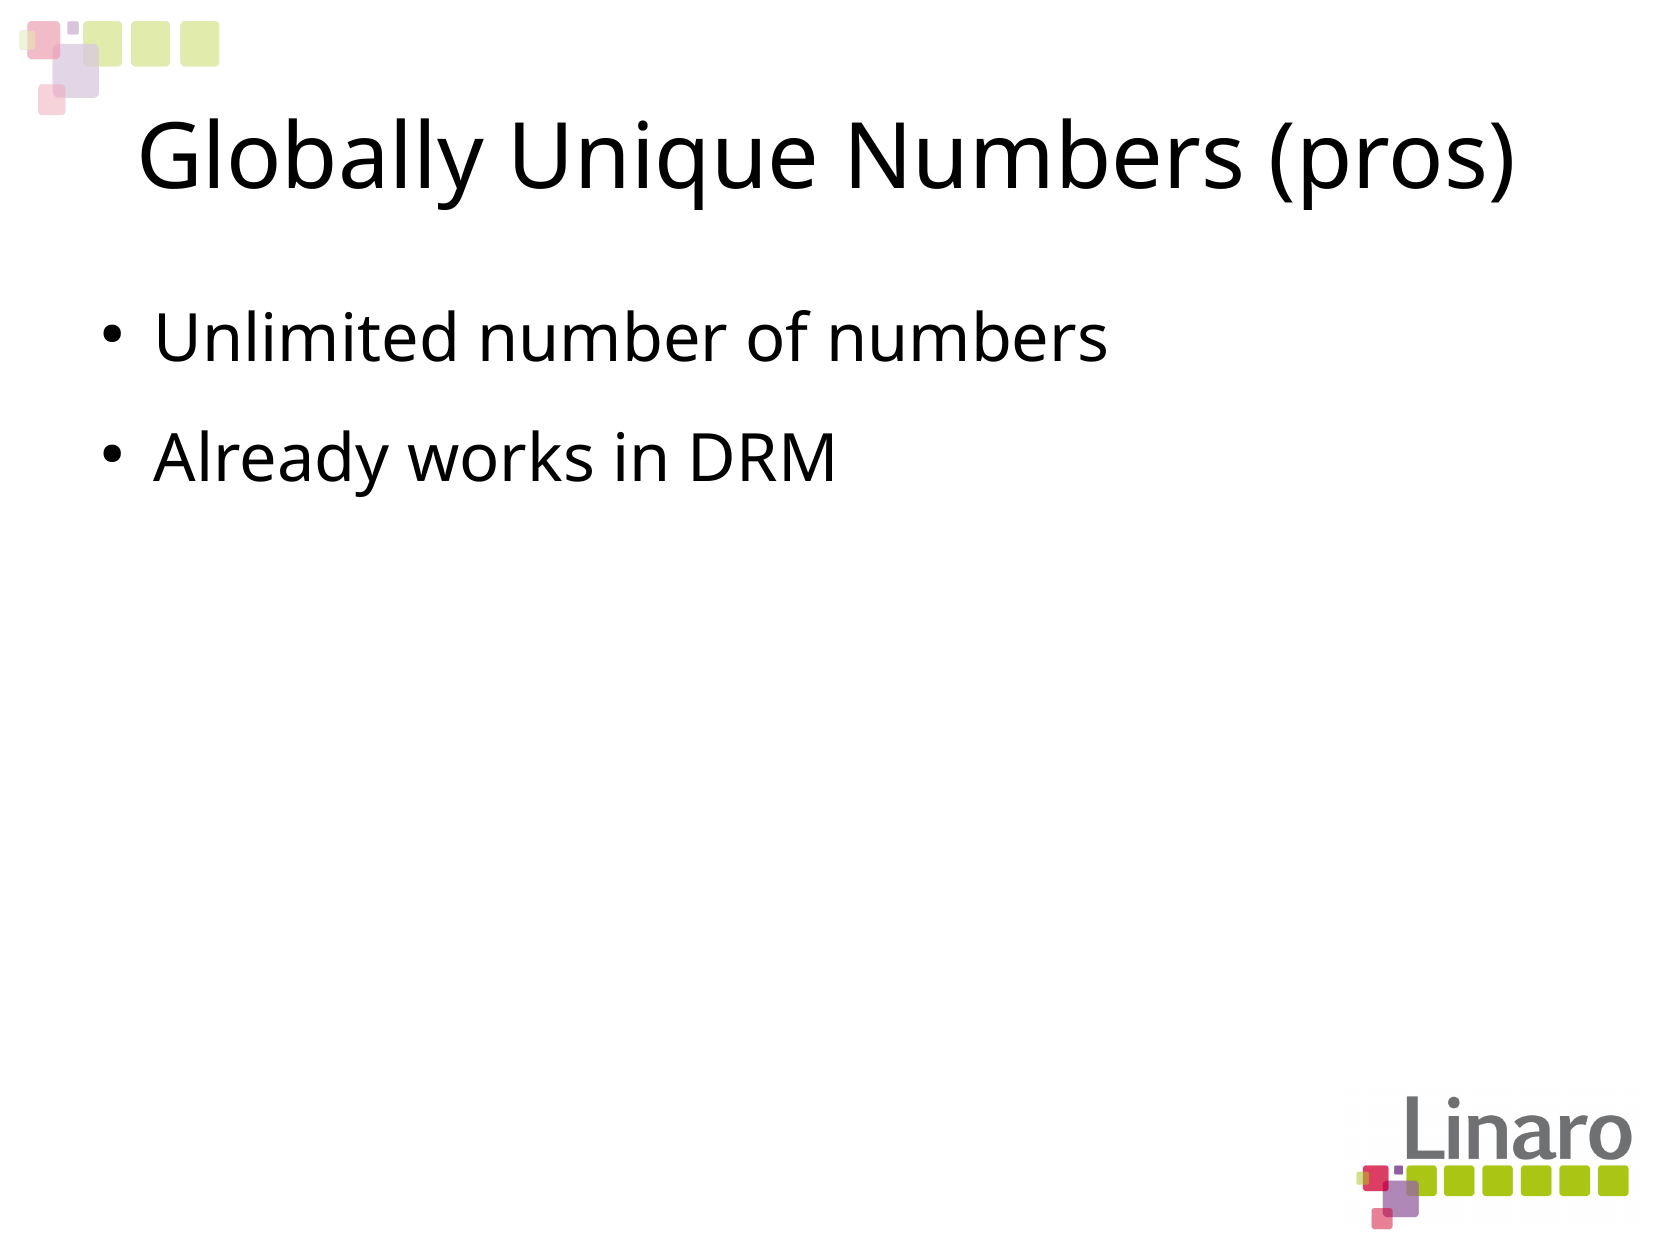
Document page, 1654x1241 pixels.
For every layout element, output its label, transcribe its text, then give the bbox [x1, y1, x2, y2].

title Globally Unique Numbers (pros) [82, 49, 1571, 257]
list Unlimited number of numbers Already works in DRM [82, 290, 1571, 1109]
picture [1343, 1087, 1644, 1238]
